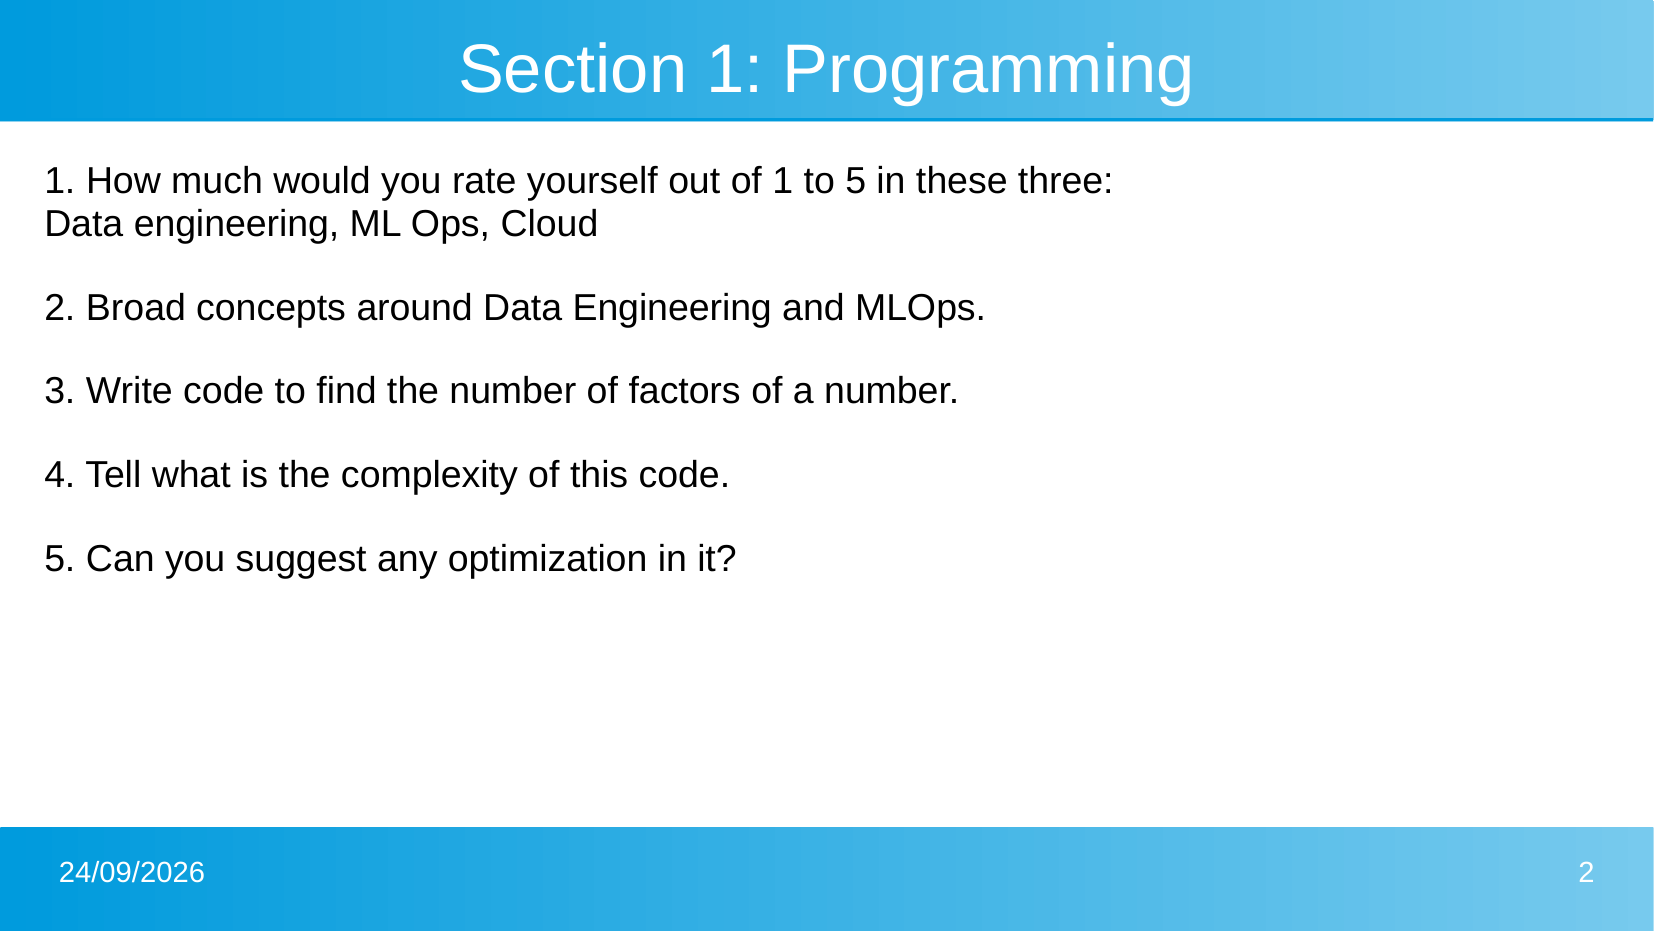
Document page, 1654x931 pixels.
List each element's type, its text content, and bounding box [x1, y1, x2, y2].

title Section 1: Programming [59, 29, 1595, 108]
text_box 1. How much would you rate yourself out of 1 to 5 in these three: Data engineering, ML Ops, Cloud 2. Broad concepts around Data Engineering and MLOps. 3. Write code to find the number of factors of a number. 4. Tell what is the complexity of this code. 5. Can you suggest any optimization in it? [29, 152, 1565, 798]
